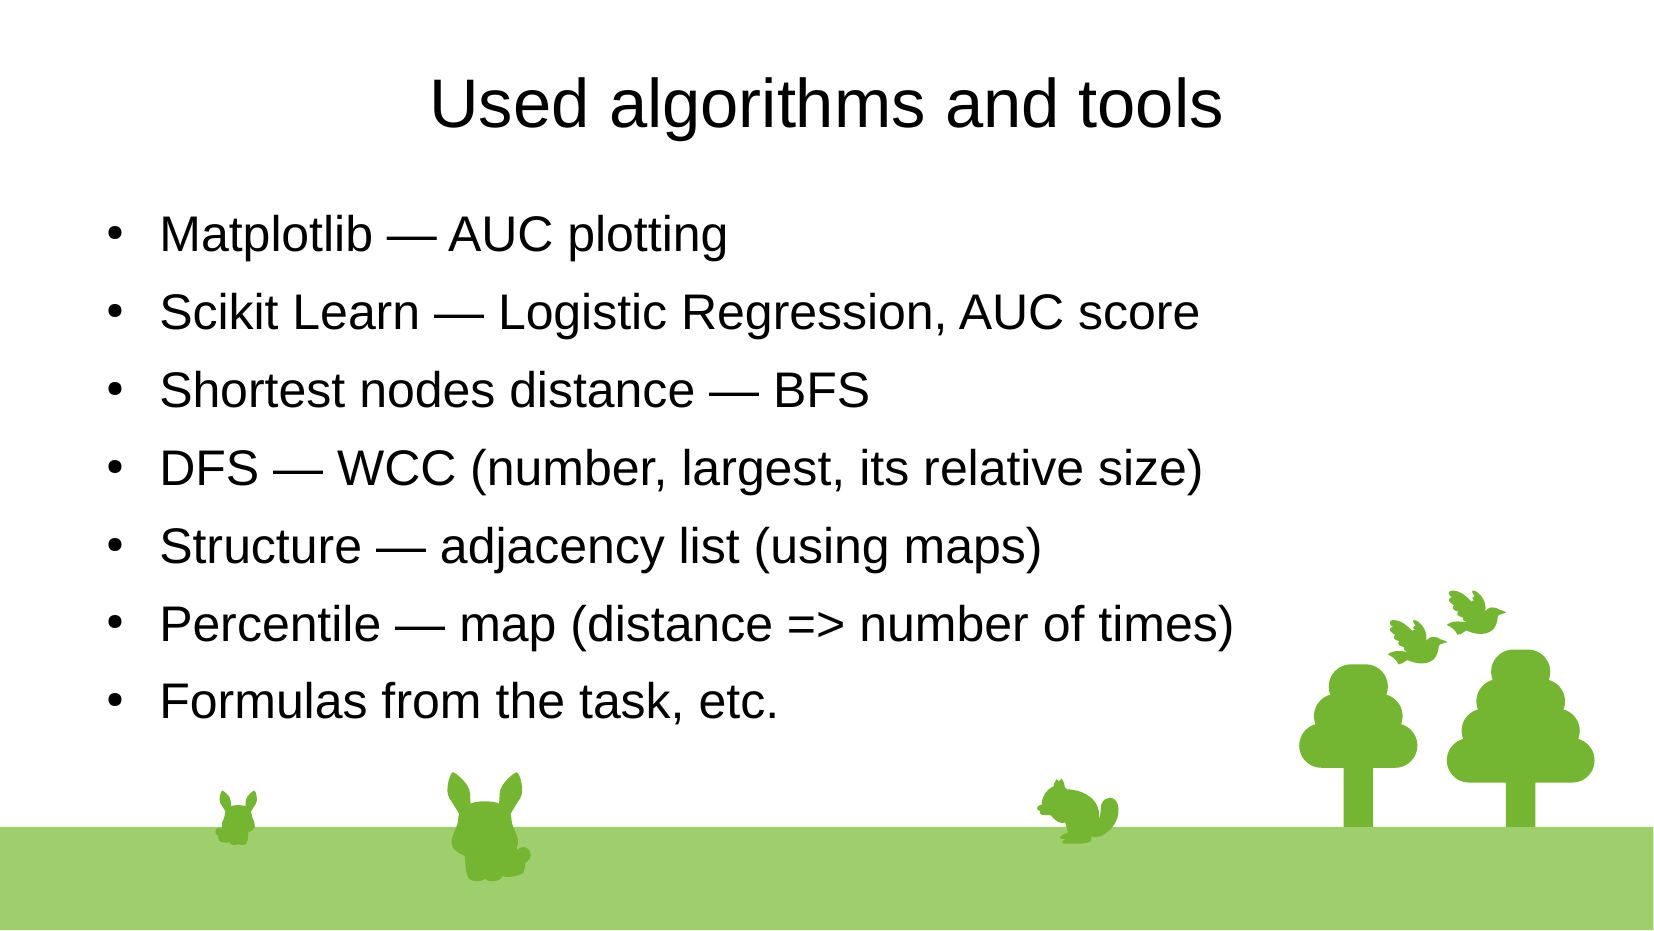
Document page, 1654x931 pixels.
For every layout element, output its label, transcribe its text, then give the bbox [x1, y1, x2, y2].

list Matplotlib — AUC plotting Scikit Learn — Logistic Regression, AUC score Shortest nodes distance — BFS DFS — WCC (number, largest, its relative size) Structure — adjacency list (using maps) Percentile — map (distance => number of times) Formulas from the task, etc. [88, 206, 1565, 768]
title Used algorithms and tools [88, 29, 1565, 178]
